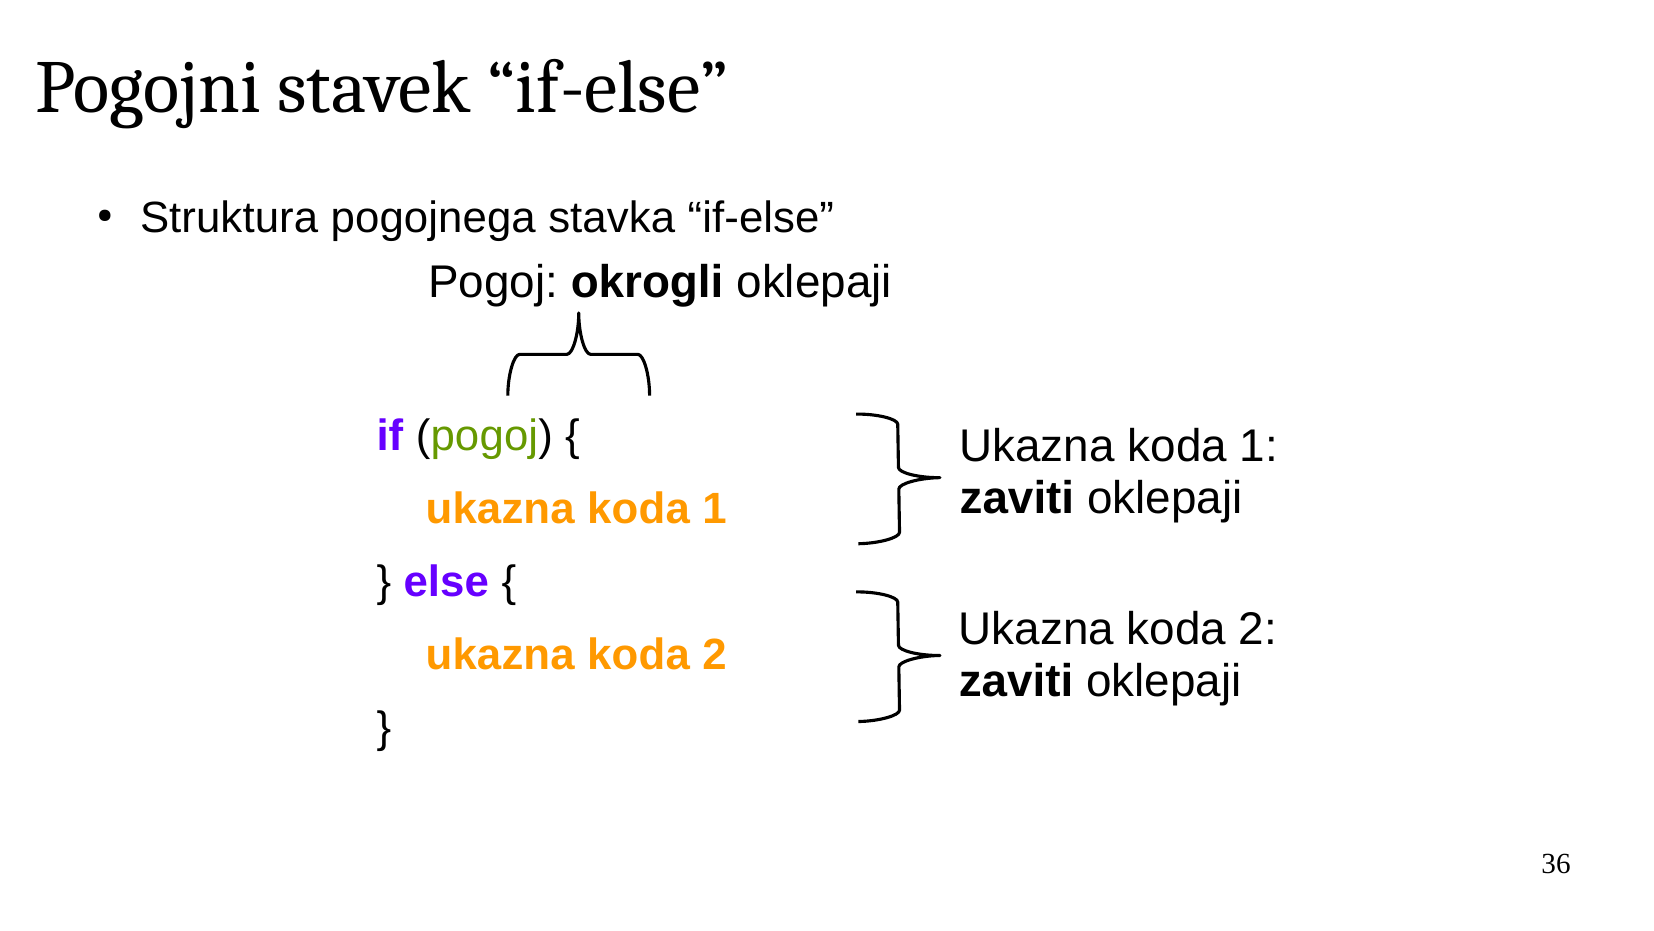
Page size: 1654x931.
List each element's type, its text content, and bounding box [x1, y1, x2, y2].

text_box Pogoj: okrogli oklepaji [413, 248, 1182, 367]
title Pogojni stavek “if-else” [35, 21, 1524, 154]
list Struktura pogojnega stavka “if-else” if (pogoj) { ukazna koda 1 } else { ukazna koda 2 } [82, 192, 1571, 827]
text_box Ukazna koda 2: zaviti oklepaji [944, 595, 1393, 816]
text_box Ukazna koda 1: zaviti oklepaji [944, 412, 1394, 633]
